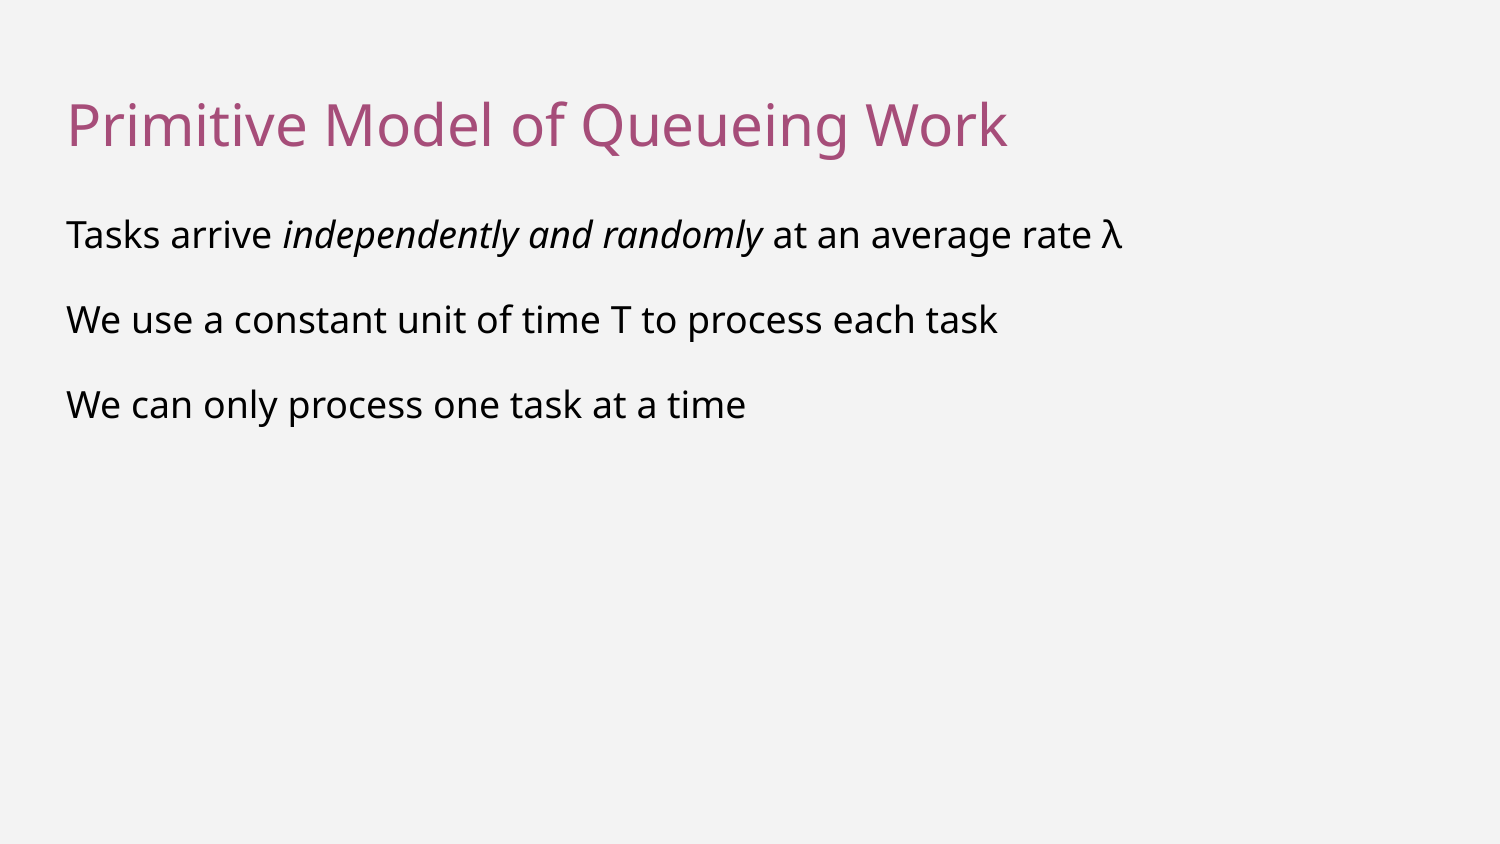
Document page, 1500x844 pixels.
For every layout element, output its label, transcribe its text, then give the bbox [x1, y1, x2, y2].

title Primitive Model of Queueing Work [51, 72, 1449, 167]
list Tasks arrive independently and randomly at an average rate λ We use a constant unit of time T to process each task We can only process one task at a time [51, 189, 1449, 750]
